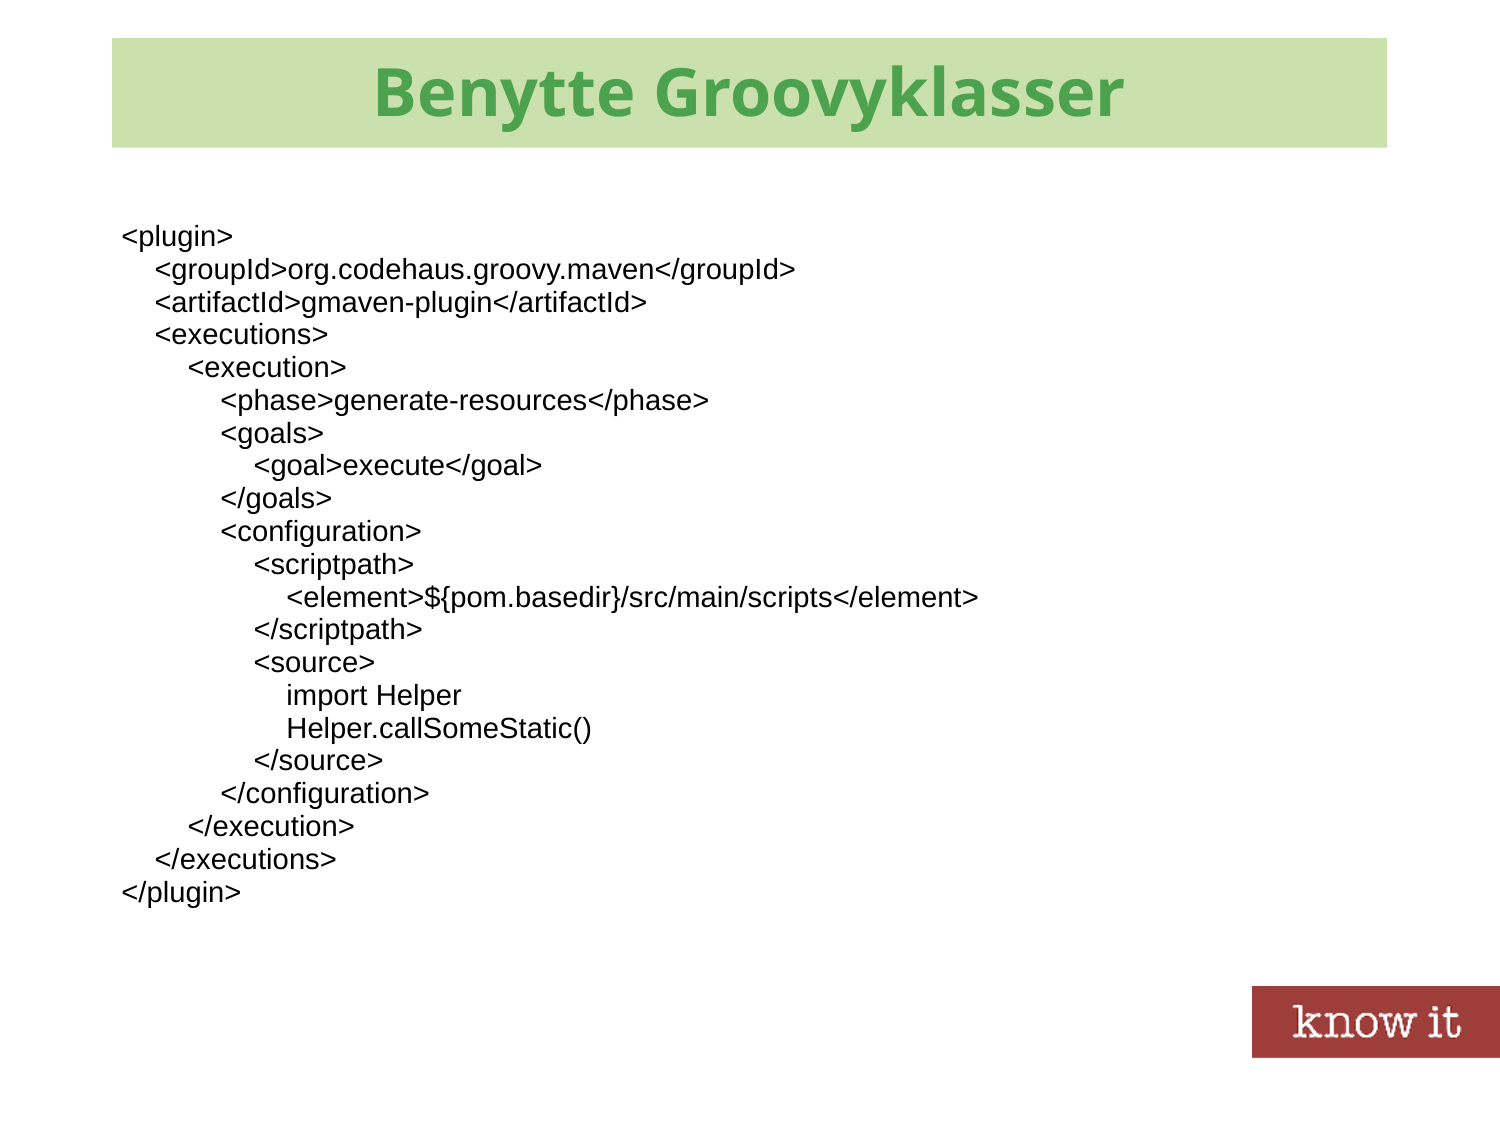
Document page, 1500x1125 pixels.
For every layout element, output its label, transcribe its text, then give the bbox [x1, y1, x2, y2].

text_box <plugin> <groupId>org.codehaus.groovy.maven</groupId> <artifactId>gmaven-plugin</artifactId> <executions> <execution> <phase>generate-resources</phase> <goals> <goal>execute</goal> </goals> <configuration> <scriptpath> <element>${pom.basedir}/src/main/scripts</element> </scriptpath> <source> import Helper Helper.callSomeStatic() </source> </configuration> </execution> </executions> </plugin> [106, 212, 1394, 975]
picture [1252, 986, 1500, 1058]
text_box Benytte Groovyklasser [112, 38, 1388, 148]
